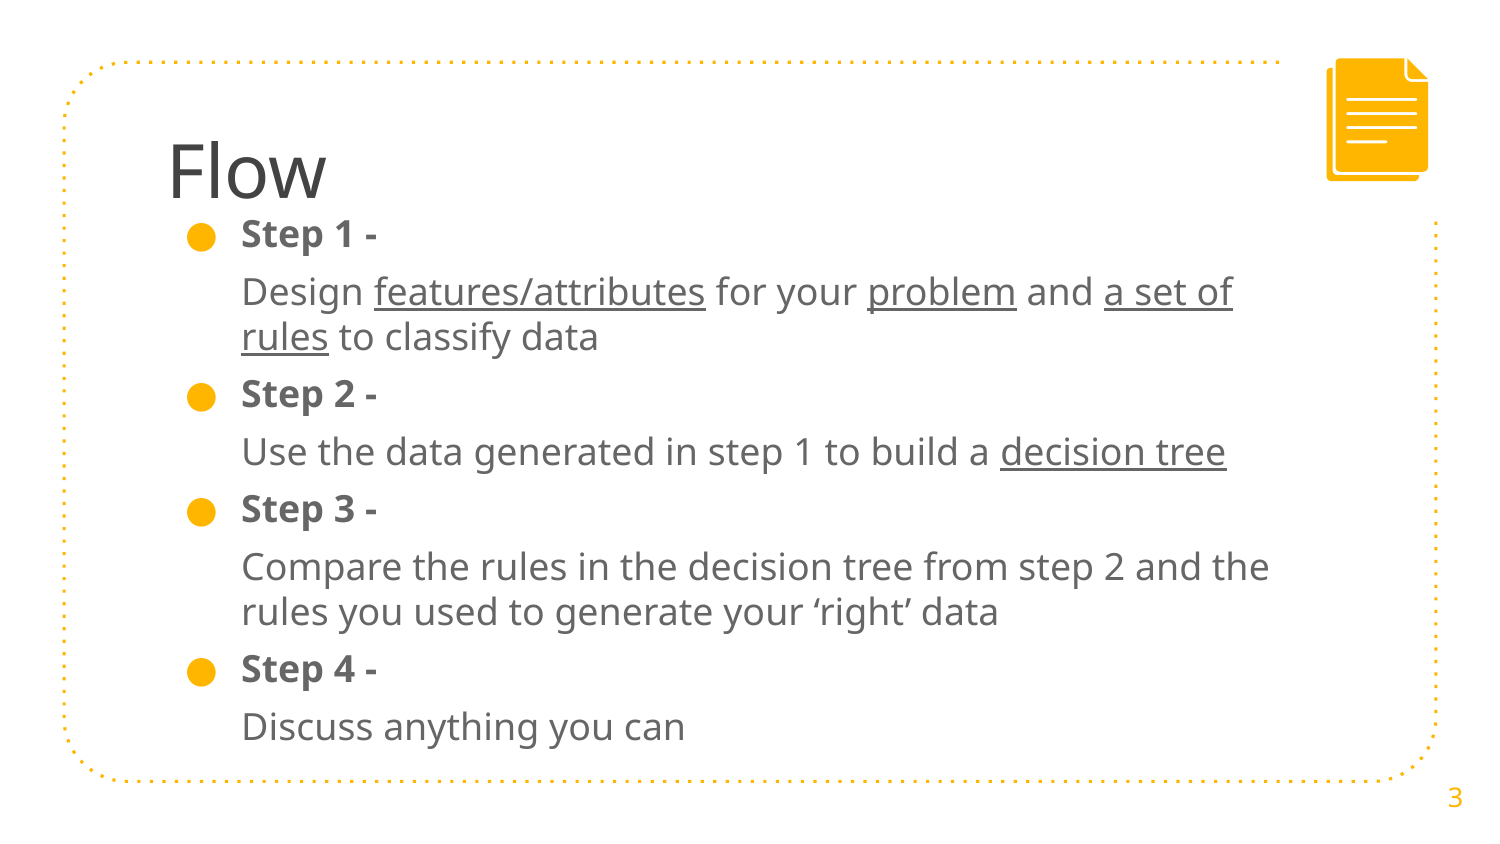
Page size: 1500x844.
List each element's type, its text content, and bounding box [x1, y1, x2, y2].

slide_number 1 [1411, 753, 1500, 844]
text_box [1335, 58, 1429, 172]
list Step 1 - Design features/attributes for your problem and a set of rules to classify data Step 2 - Use the data generated in step 1 to build a decision tree Step 3 - Compare the rules in the decision tree from step 2 and the rules you used to generate your ‘right’ data Step 4 - Discuss anything you can [151, 195, 1327, 753]
text_box [1326, 67, 1419, 182]
text_box [1407, 58, 1429, 80]
title Flow [151, 108, 1278, 195]
